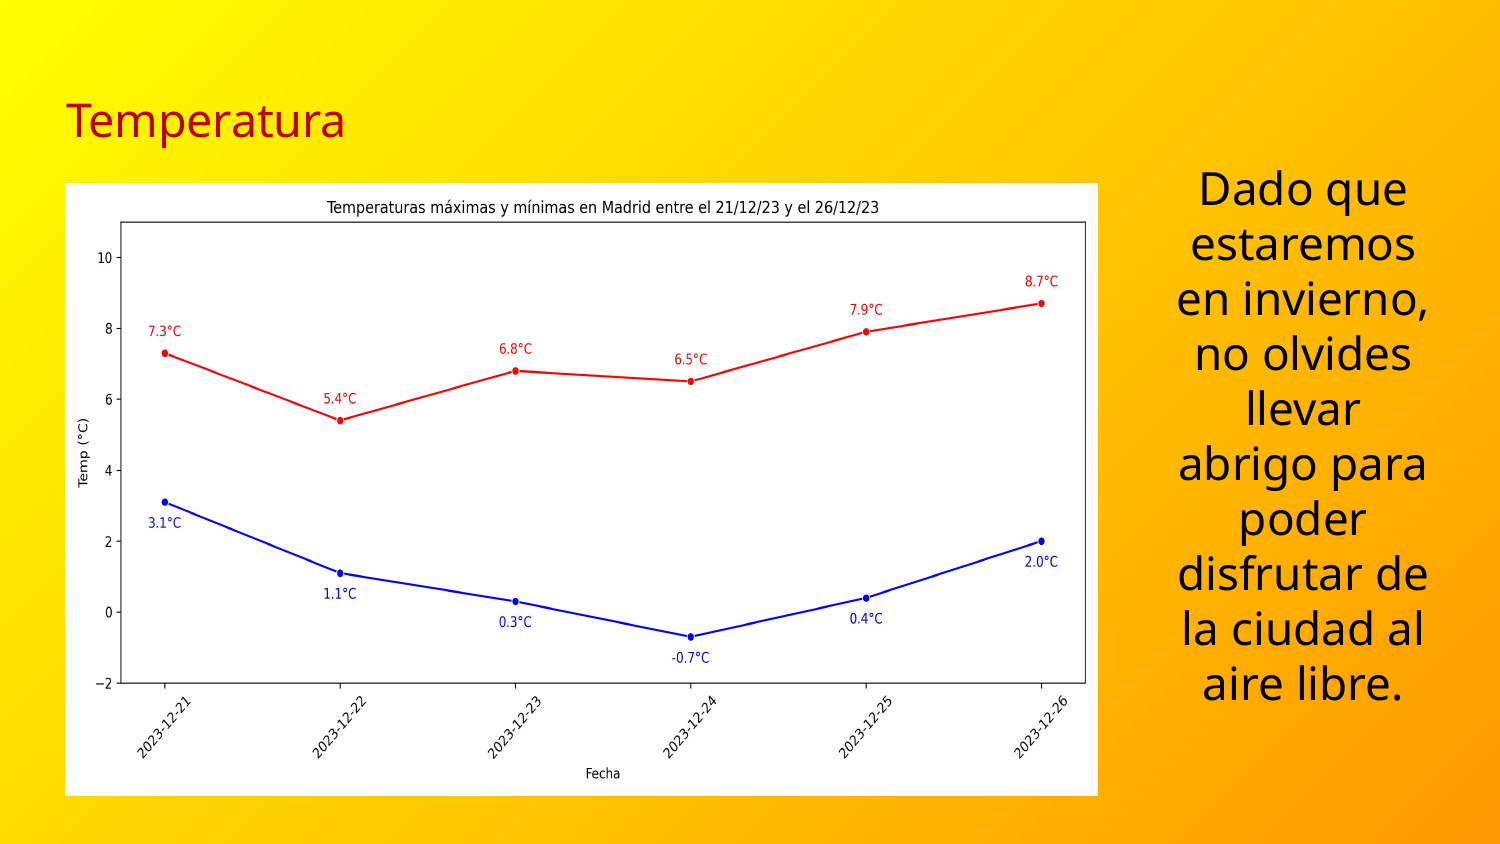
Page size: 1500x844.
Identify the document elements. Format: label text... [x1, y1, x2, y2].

picture [65, 183, 1098, 796]
text_box Dado que estaremos en invierno, no olvides llevar abrigo para poder disfrutar de la ciudad al aire libre. [1158, 152, 1449, 717]
title Temperatura [51, 72, 1449, 167]
